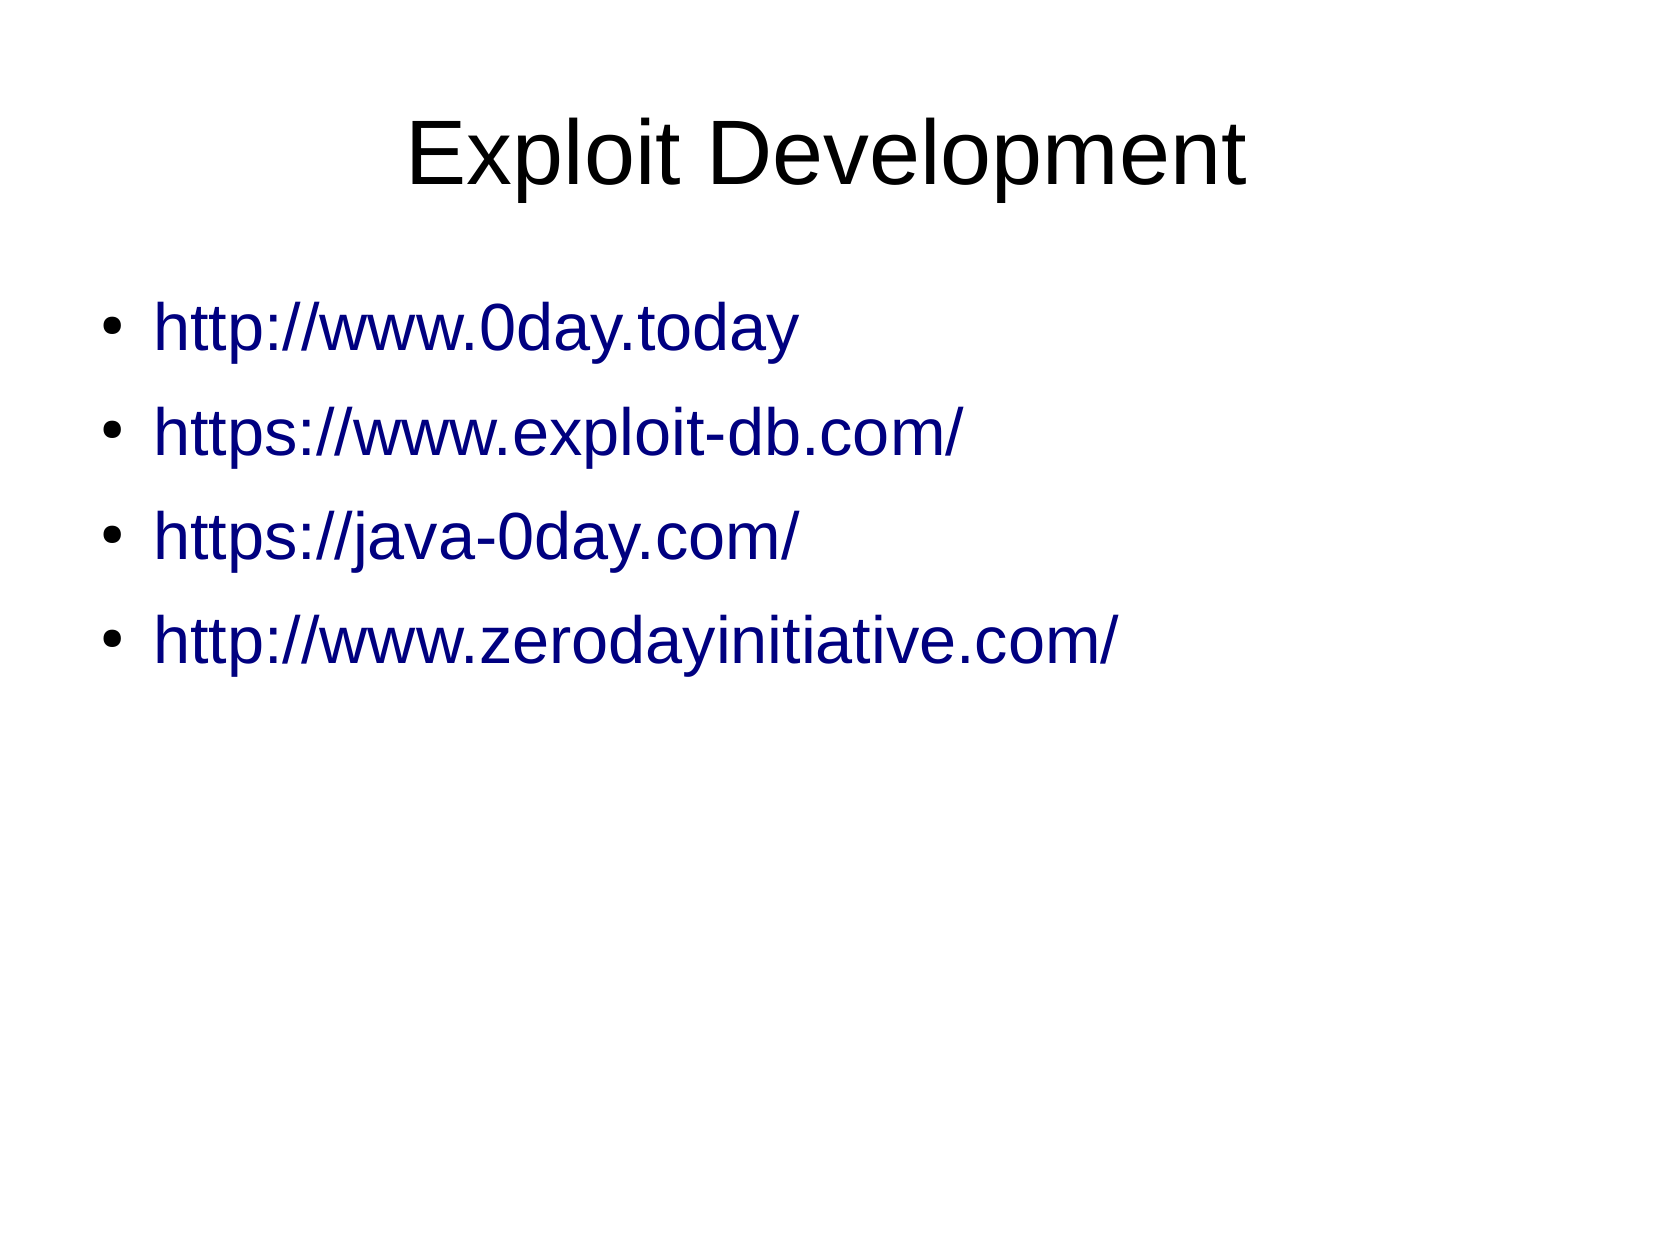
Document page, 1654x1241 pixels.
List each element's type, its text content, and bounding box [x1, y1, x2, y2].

title Exploit Development [82, 49, 1571, 257]
list http://www.0day.today https://www.exploit-db.com/ https://java-0day.com/ http://www.zerodayinitiative.com/ [82, 290, 1571, 1010]
